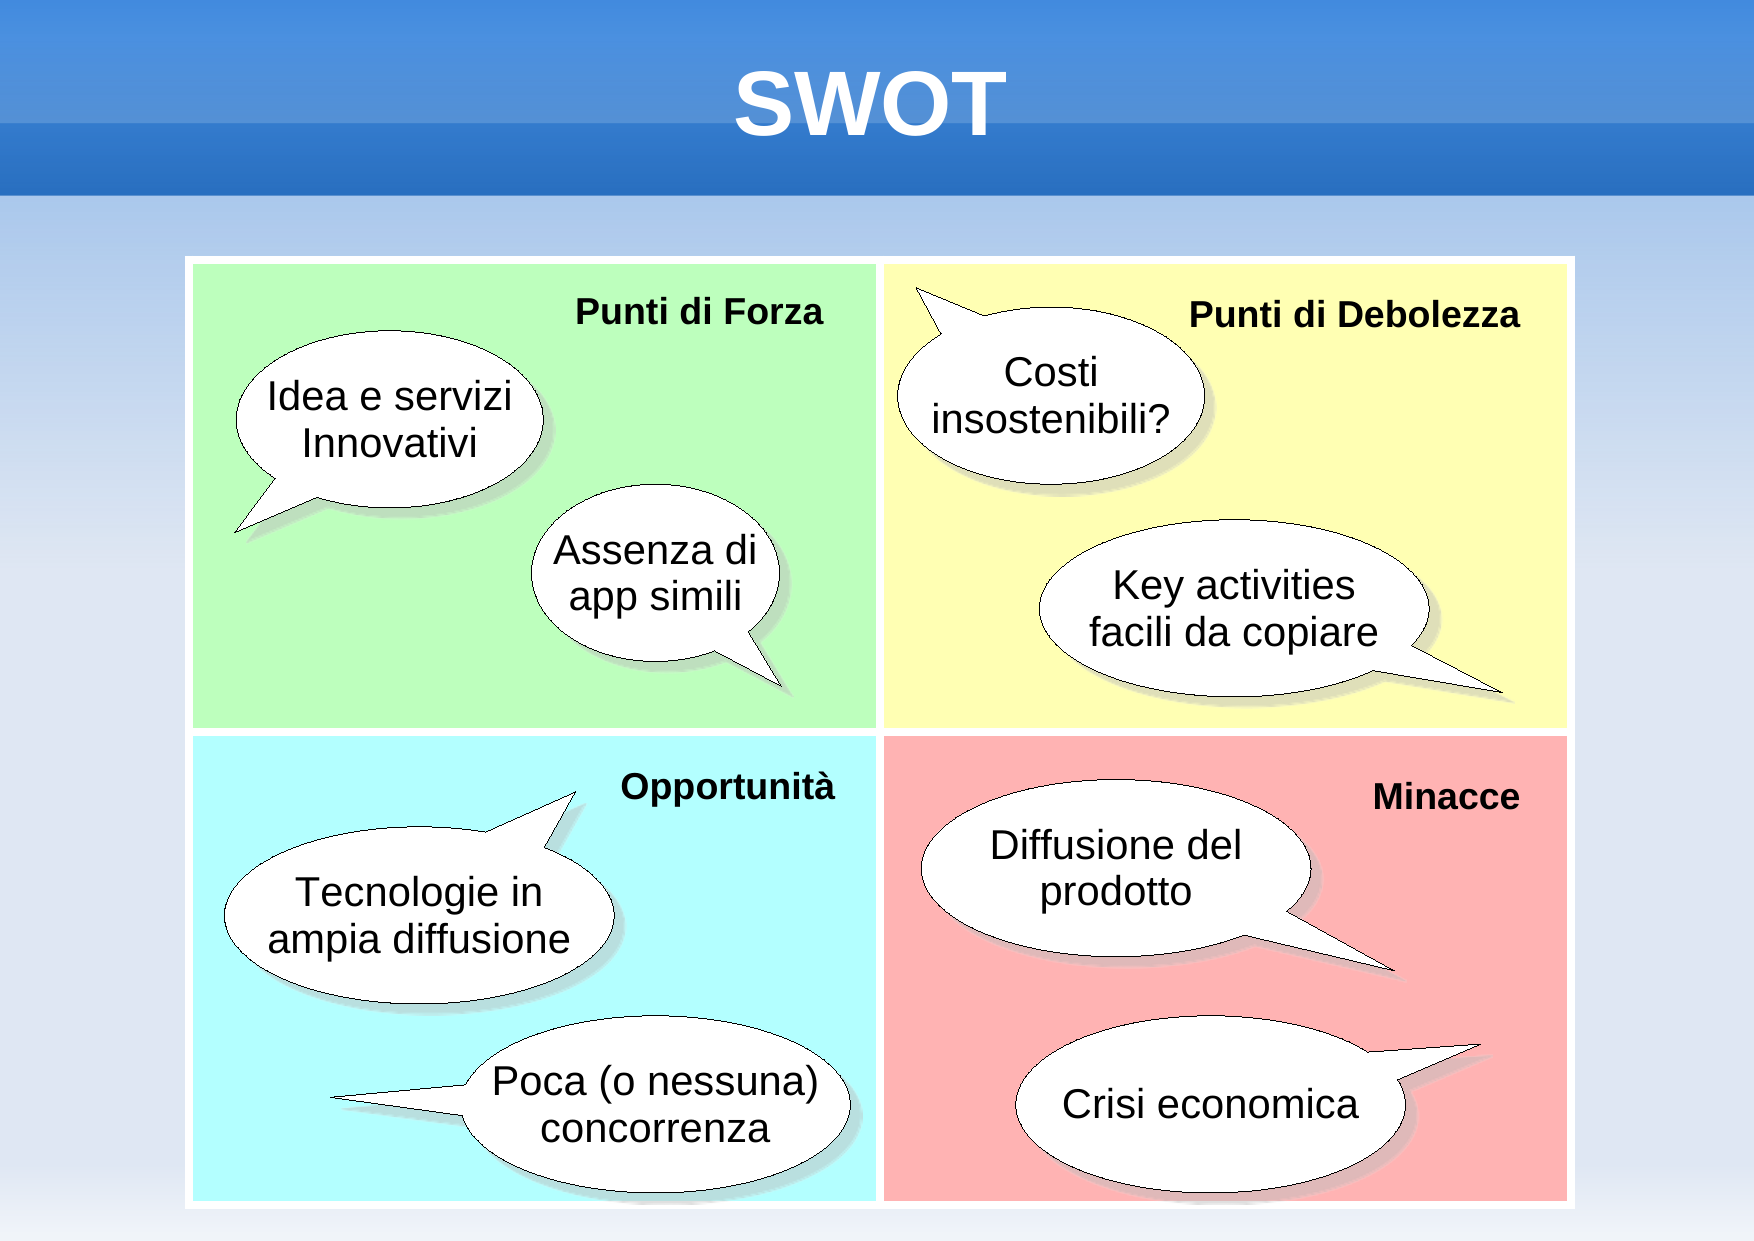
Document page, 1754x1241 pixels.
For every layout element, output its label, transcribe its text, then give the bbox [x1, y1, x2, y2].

picture [0, 0, 1754, 1241]
text_box Minacce [1358, 767, 1536, 825]
title SWOT [81, 0, 1660, 208]
text_box [188, 259, 1571, 1205]
text_box Punti di Debolezza [1174, 285, 1536, 343]
text_box Assenza di app simili [531, 484, 782, 687]
text_box Punti di Forza [560, 283, 839, 341]
text_box Opportunità [605, 758, 851, 815]
text_box Poca (o nessuna) concorrenza [330, 1015, 851, 1193]
text_box Costi insostenibili? [897, 287, 1205, 485]
text_box Diffusione del prodotto [921, 779, 1395, 971]
text_box Idea e servizi Innovativi [234, 330, 544, 533]
text_box Key activities facili da copiare [1039, 519, 1503, 697]
text_box Tecnologie in ampia diffusione [224, 791, 615, 1004]
text_box Crisi economica [1015, 1015, 1481, 1193]
